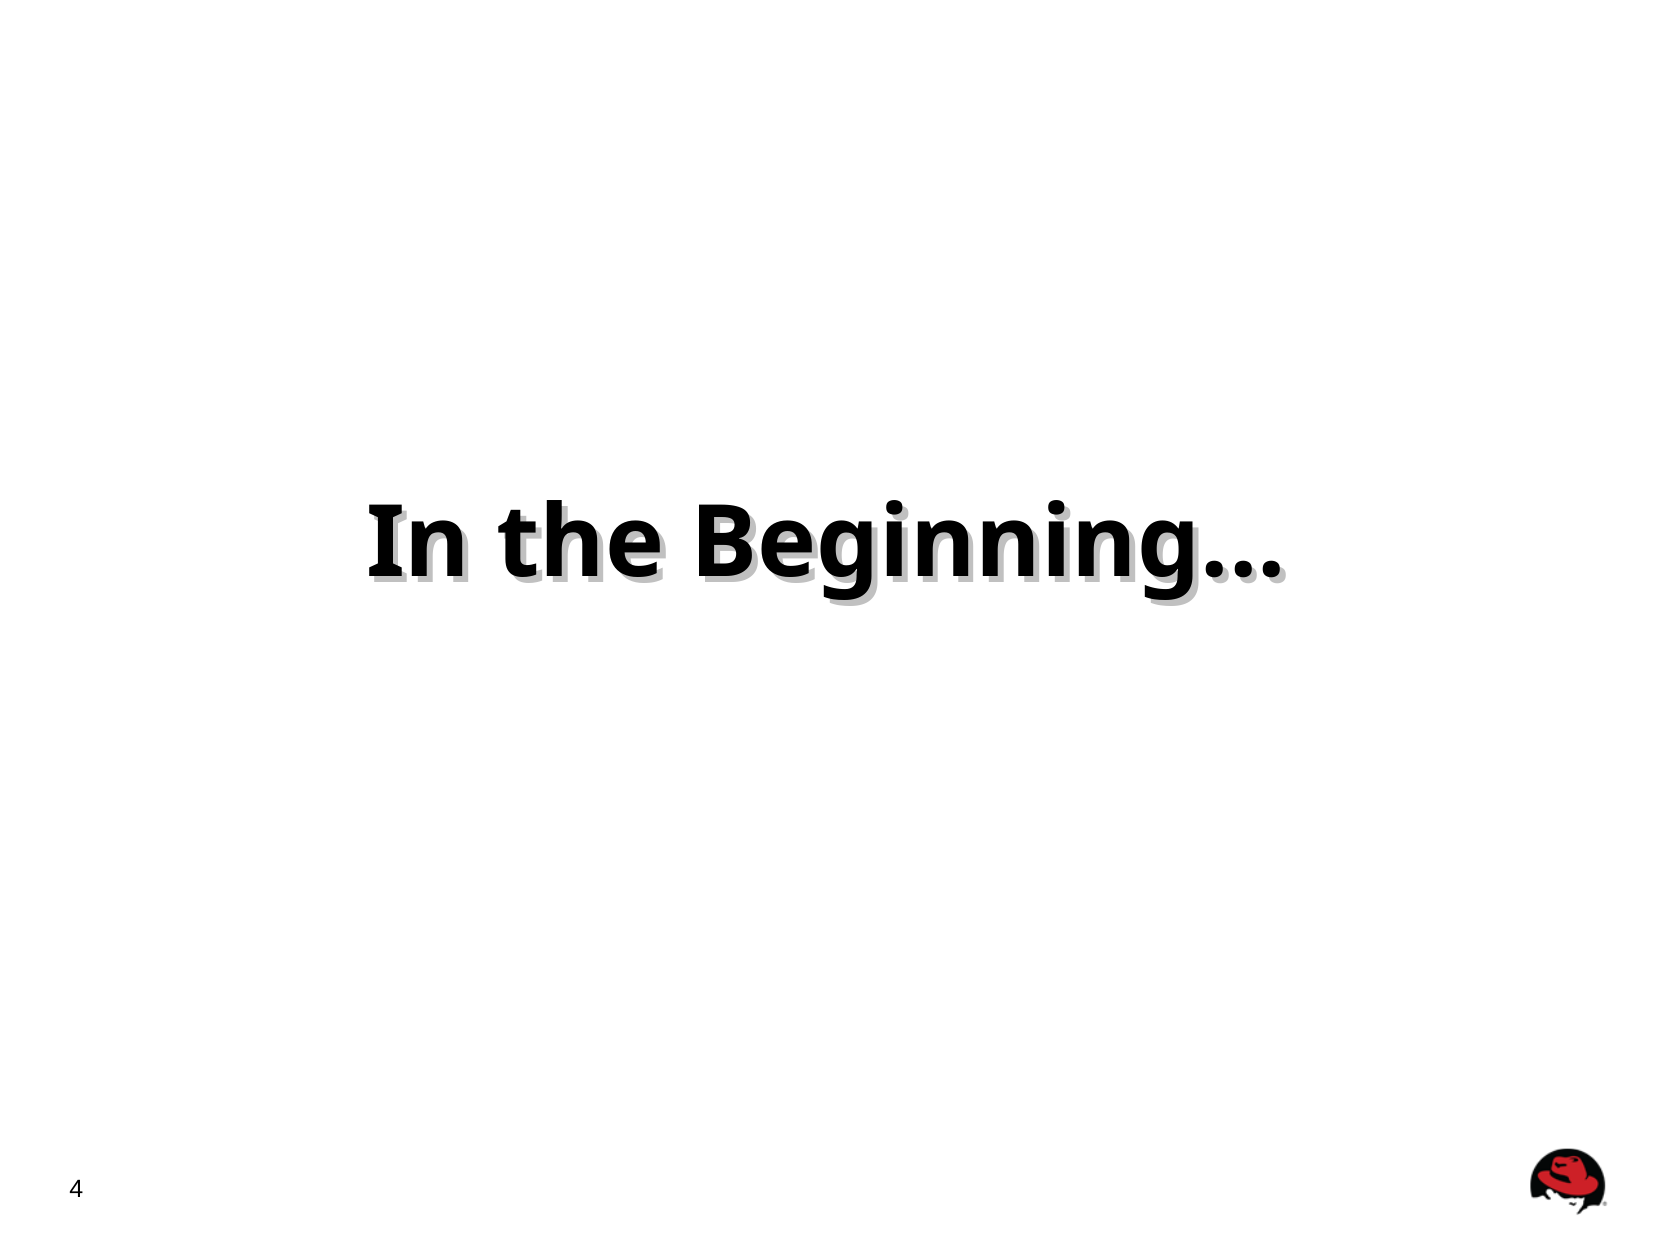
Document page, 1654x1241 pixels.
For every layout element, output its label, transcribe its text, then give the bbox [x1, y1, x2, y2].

subtitle In the Beginning... [82, 37, 1571, 1039]
picture [1529, 1146, 1613, 1224]
